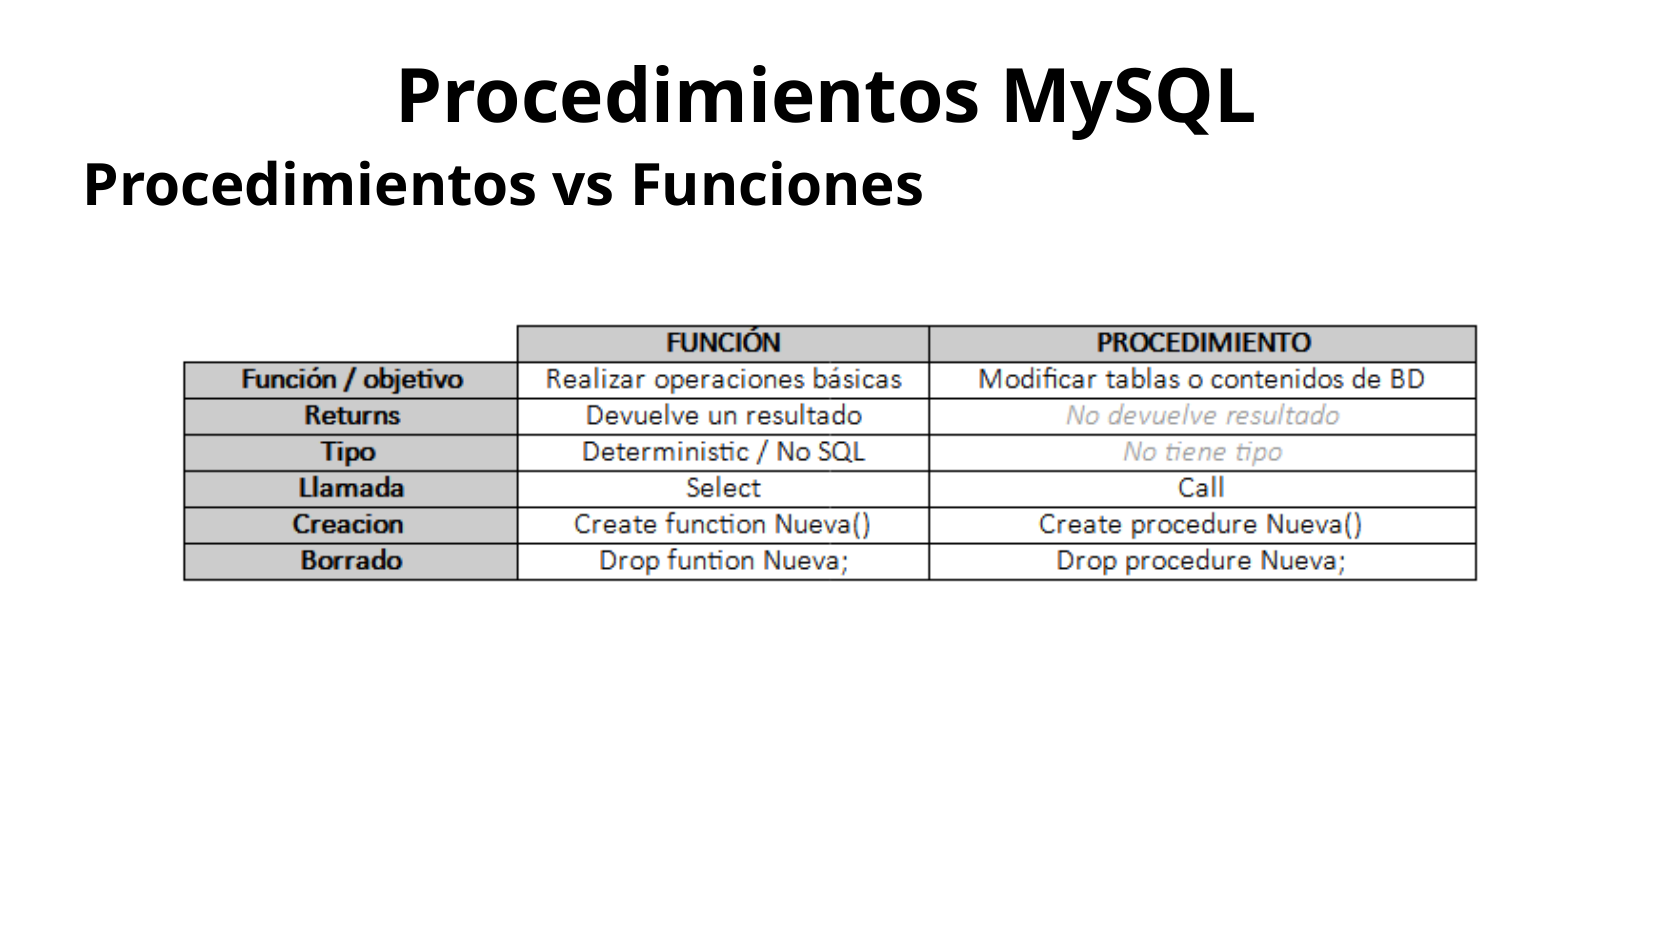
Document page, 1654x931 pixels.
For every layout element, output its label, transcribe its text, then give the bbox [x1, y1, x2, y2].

list Procedimientos vs Funciones [82, 147, 1595, 857]
picture [159, 295, 1506, 608]
title Procedimientos MySQL [82, 37, 1571, 147]
